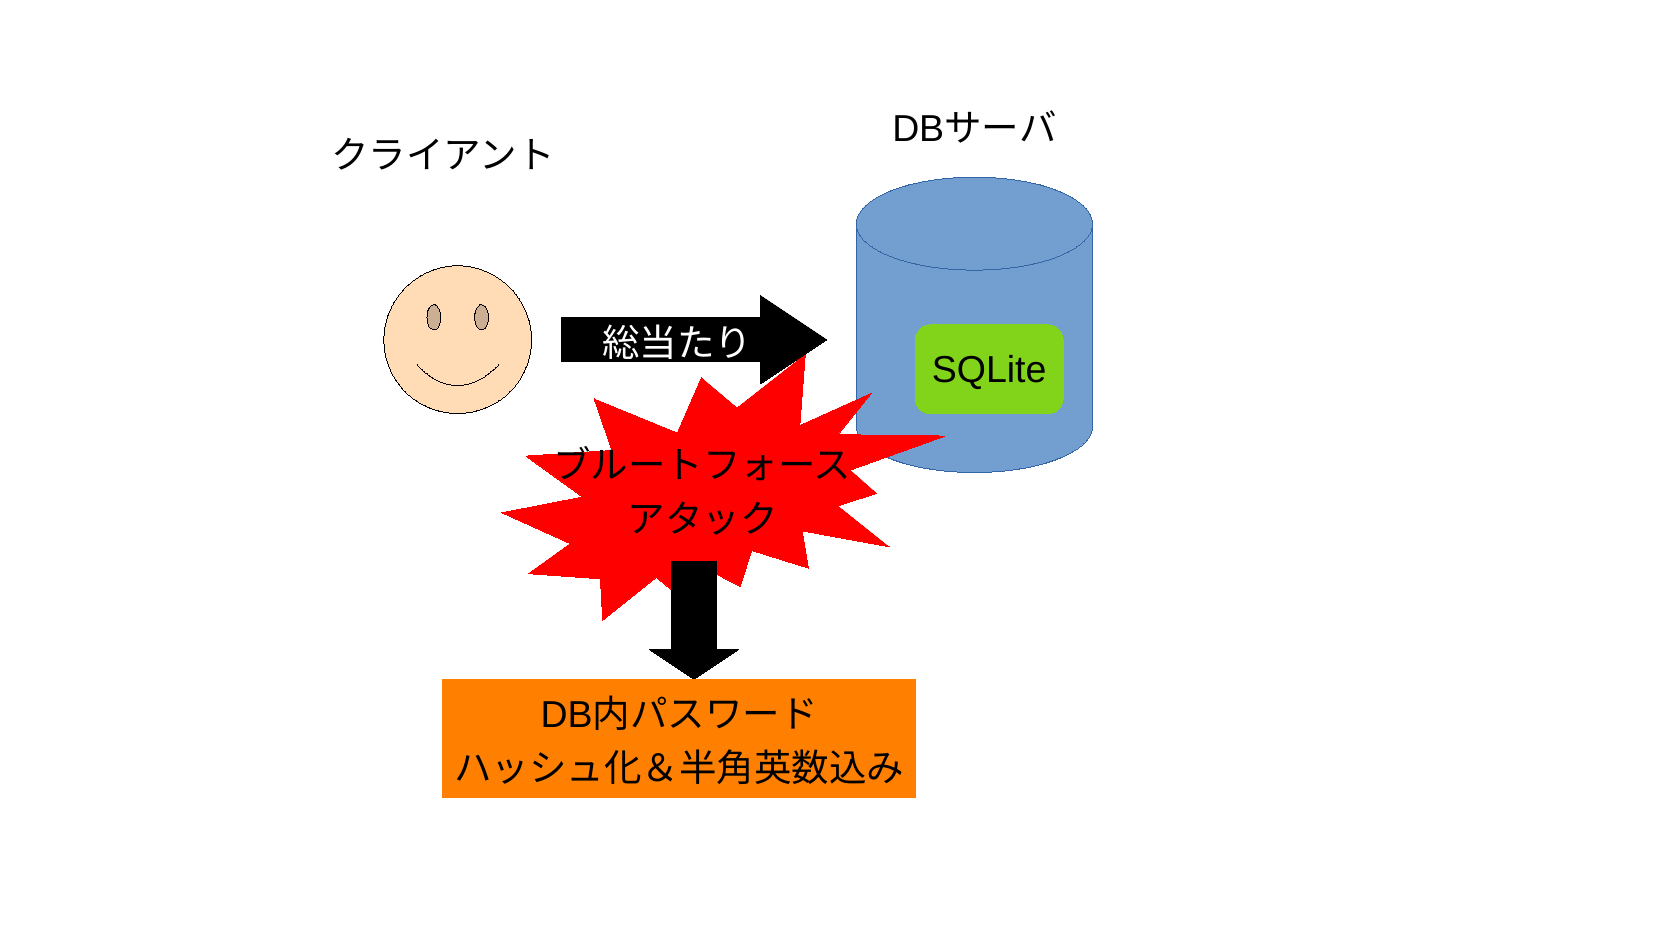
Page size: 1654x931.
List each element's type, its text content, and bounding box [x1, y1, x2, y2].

text_box クライアント [295, 118, 591, 175]
text_box SQLite [915, 324, 1064, 414]
text_box [649, 561, 739, 679]
text_box DB内パスワード ハッシュ化＆半角英数込み [442, 679, 916, 798]
text_box [383, 265, 532, 414]
text_box 総当たり [561, 295, 827, 384]
text_box ブルートフォース アタック [501, 355, 945, 621]
text_box DBサーバ [826, 90, 1123, 148]
text_box [856, 177, 1093, 473]
